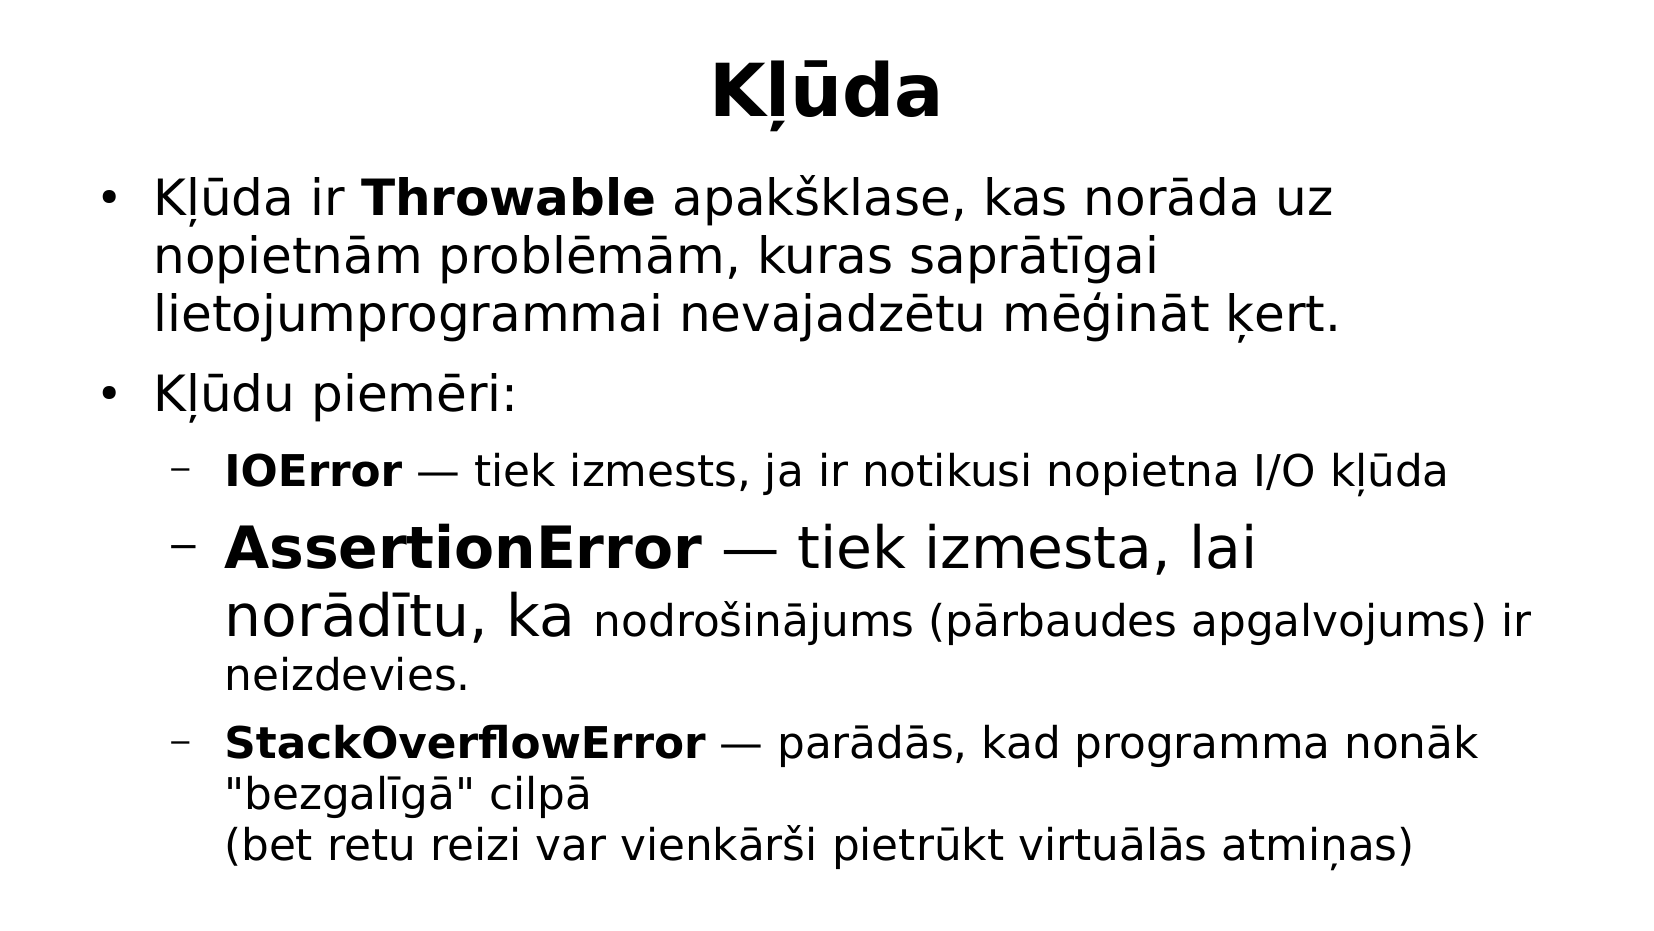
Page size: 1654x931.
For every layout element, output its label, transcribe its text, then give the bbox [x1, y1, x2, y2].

title Kļūda [82, 37, 1571, 147]
list Kļūda ir Throwable apakšklase, kas norāda uz nopietnām problēmām, kuras saprātīgai lietojumprogrammai nevajadzētu mēģināt ķert. Kļūdu piemēri: IOError — tiek izmests, ja ir notikusi nopietna I/O kļūda AssertionError — tiek izmesta, lai norādītu, ka nodrošinājums (pārbaudes apgalvojums) ir neizdevies. StackOverflowError — parādās, kad programma nonāk "bezgalīgā" cilpā (bet retu reizi var vienkārši pietrūkt virtuālās atmiņas) [82, 168, 1538, 889]
